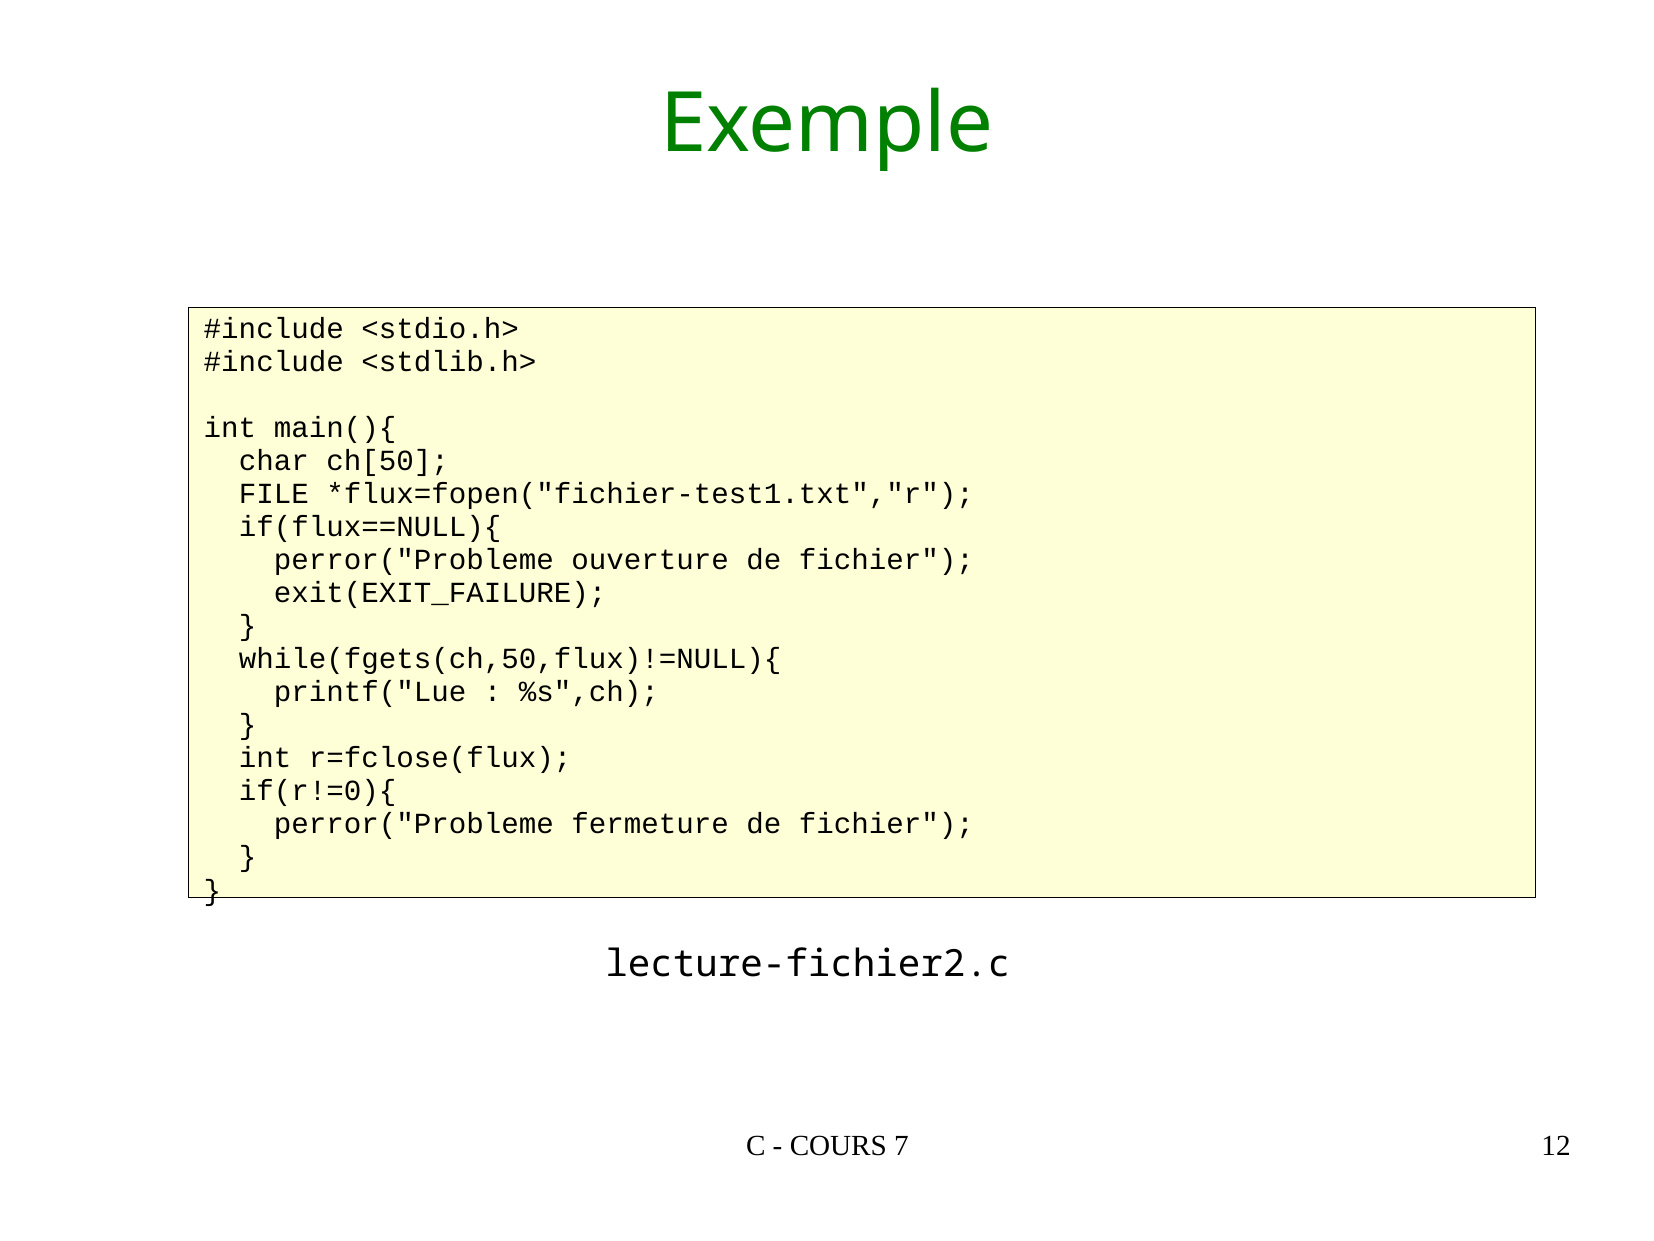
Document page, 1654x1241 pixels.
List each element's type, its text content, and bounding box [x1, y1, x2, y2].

title Exemple [82, 49, 1571, 189]
text_box #include <stdio.h> #include <stdlib.h> int main(){ char ch[50]; FILE *flux=fopen("fichier-test1.txt","r"); if(flux==NULL){ perror("Probleme ouverture de fichier"); exit(EXIT_FAILURE); } while(fgets(ch,50,flux)!=NULL){ printf("Lue : %s",ch); } int r=fclose(flux); if(r!=0){ perror("Probleme fermeture de fichier"); } } [188, 307, 1536, 898]
text_box lecture-fichier2.c [590, 928, 1087, 987]
